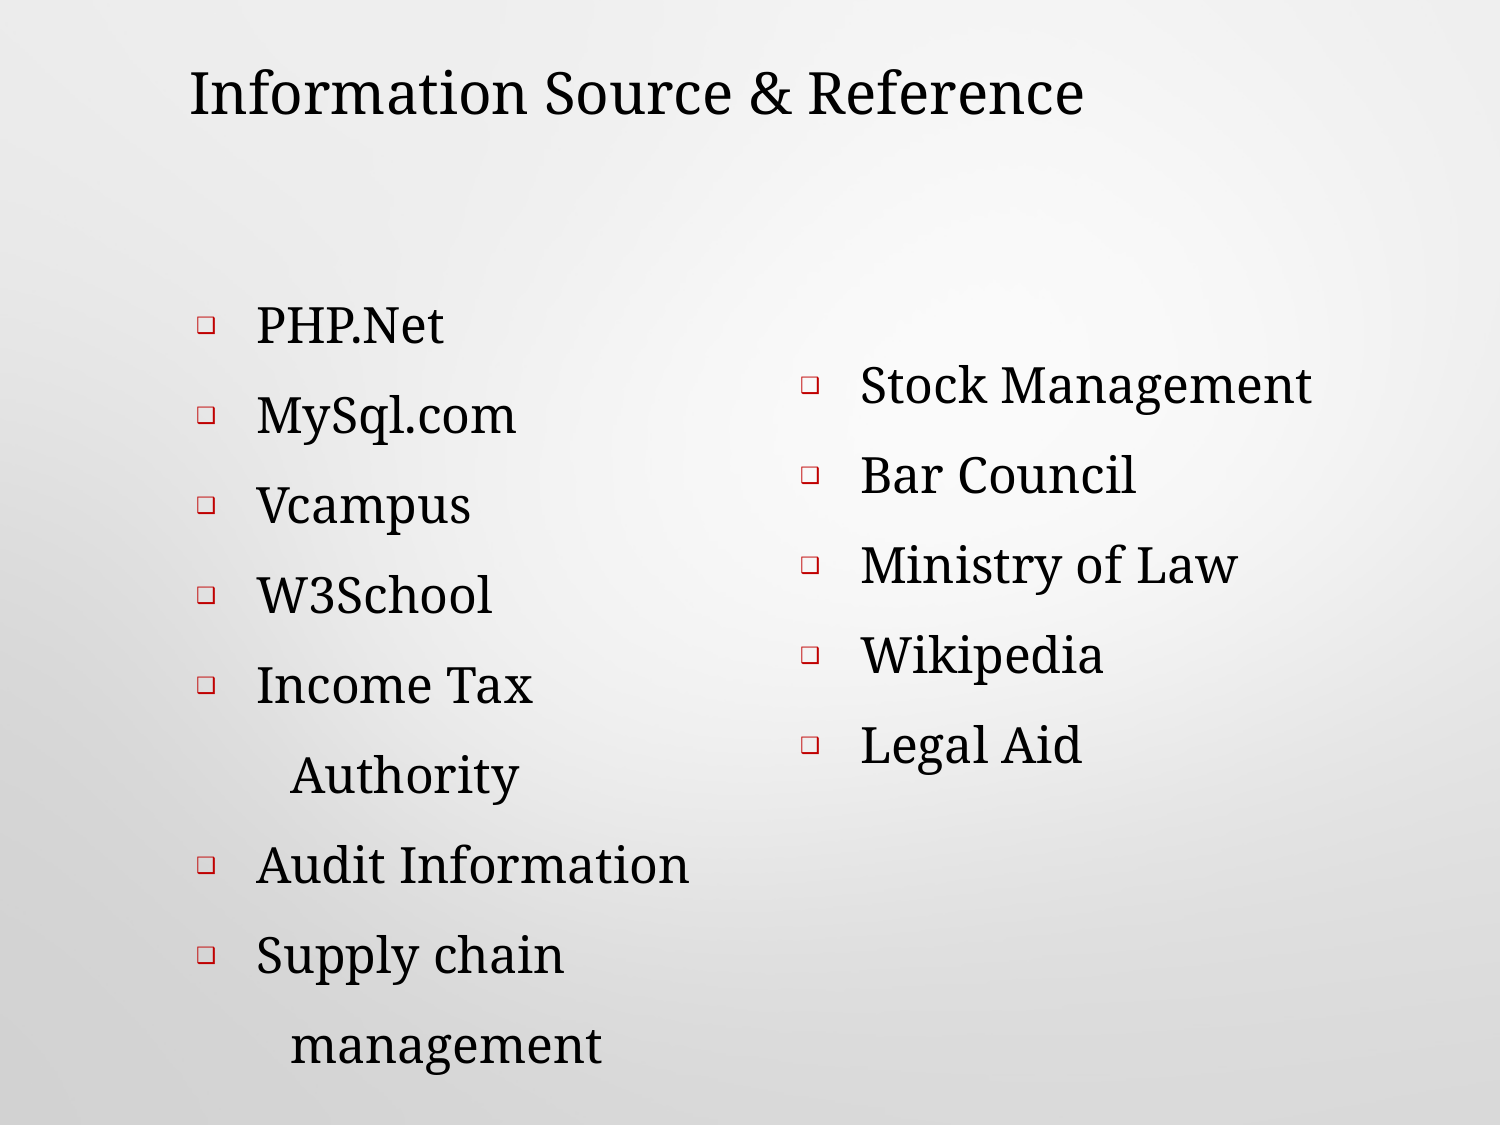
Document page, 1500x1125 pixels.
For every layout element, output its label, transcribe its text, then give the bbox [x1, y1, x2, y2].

text_box PHP.Net MySql.com Vcampus W3School Income Tax Authority Audit Information Supply chain management [181, 255, 786, 994]
text_box Stock Management Bar Council Ministry of Law Wikipedia Legal Aid [785, 255, 1394, 817]
text_box Information Source & Reference [174, 48, 1500, 237]
